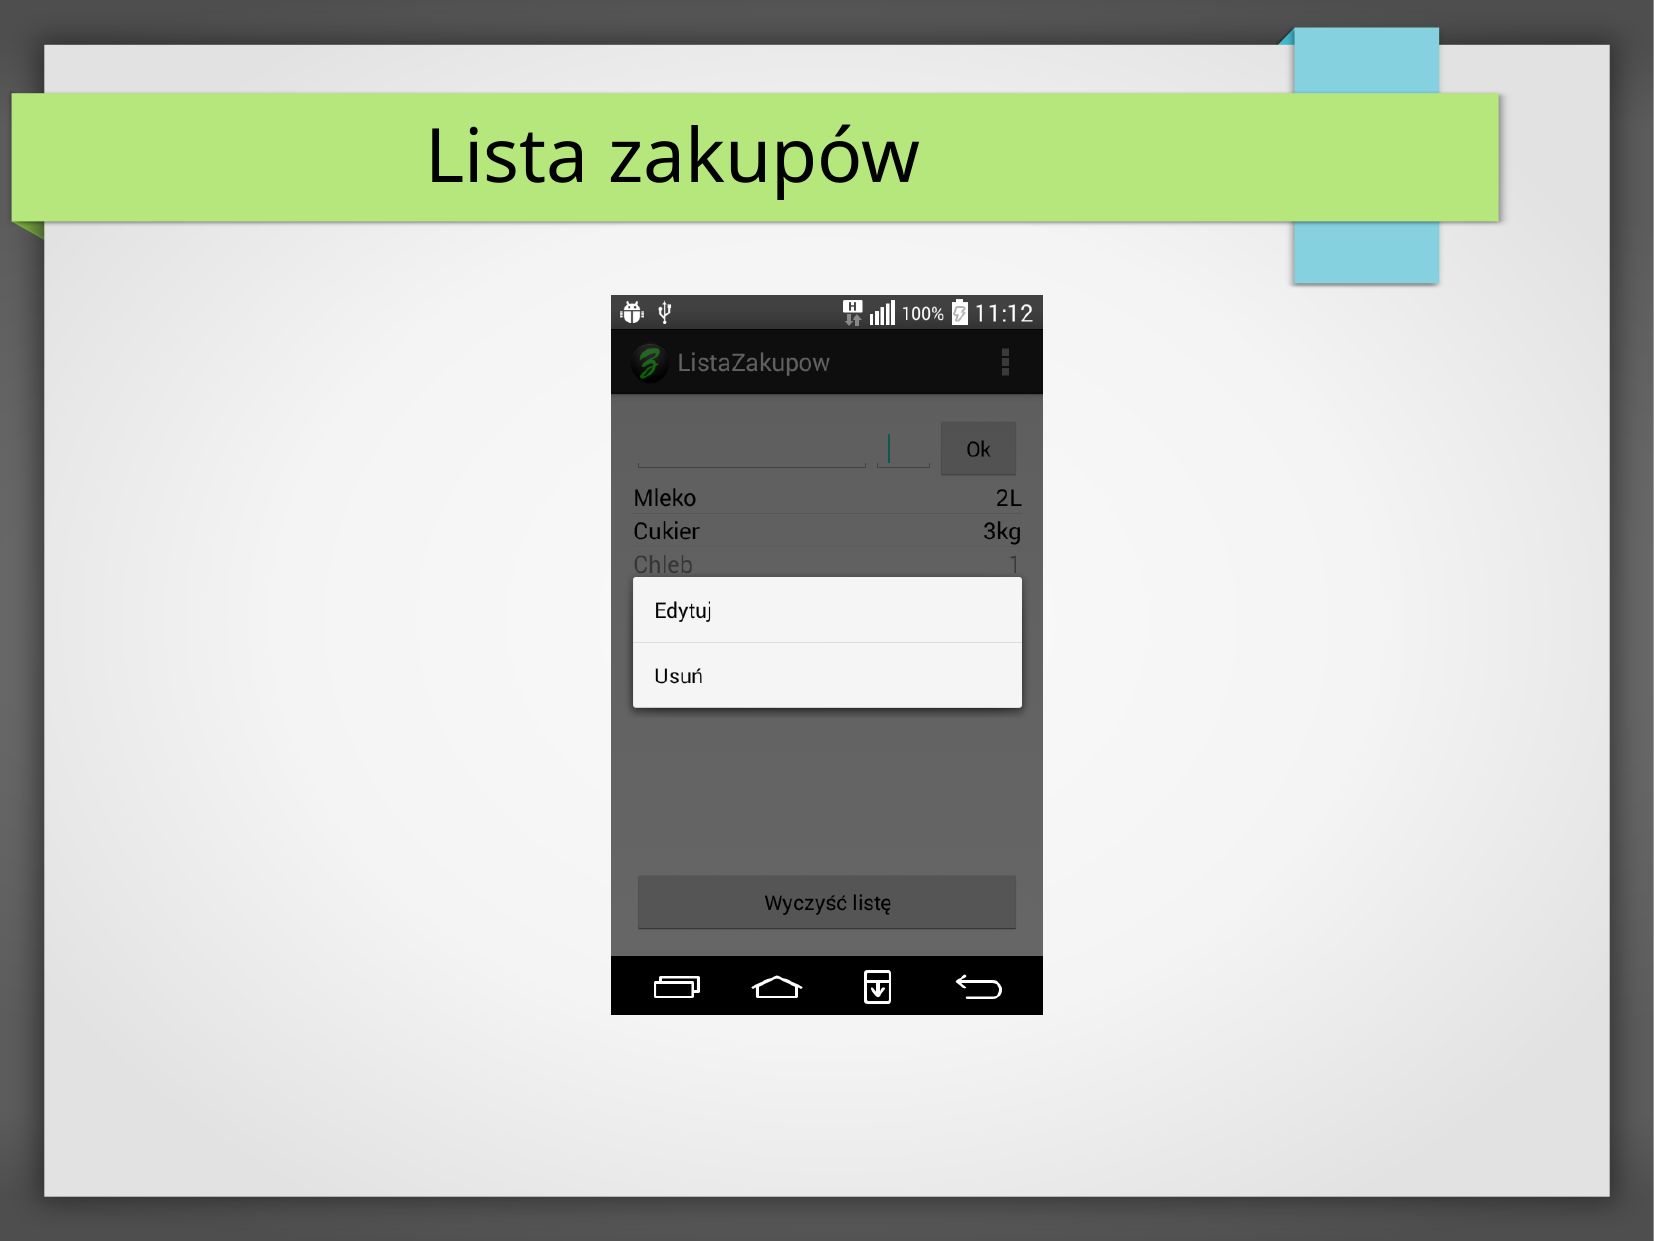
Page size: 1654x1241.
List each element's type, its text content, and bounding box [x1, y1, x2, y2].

picture [0, 0, 1654, 1241]
title Lista zakupów [82, 94, 1264, 213]
